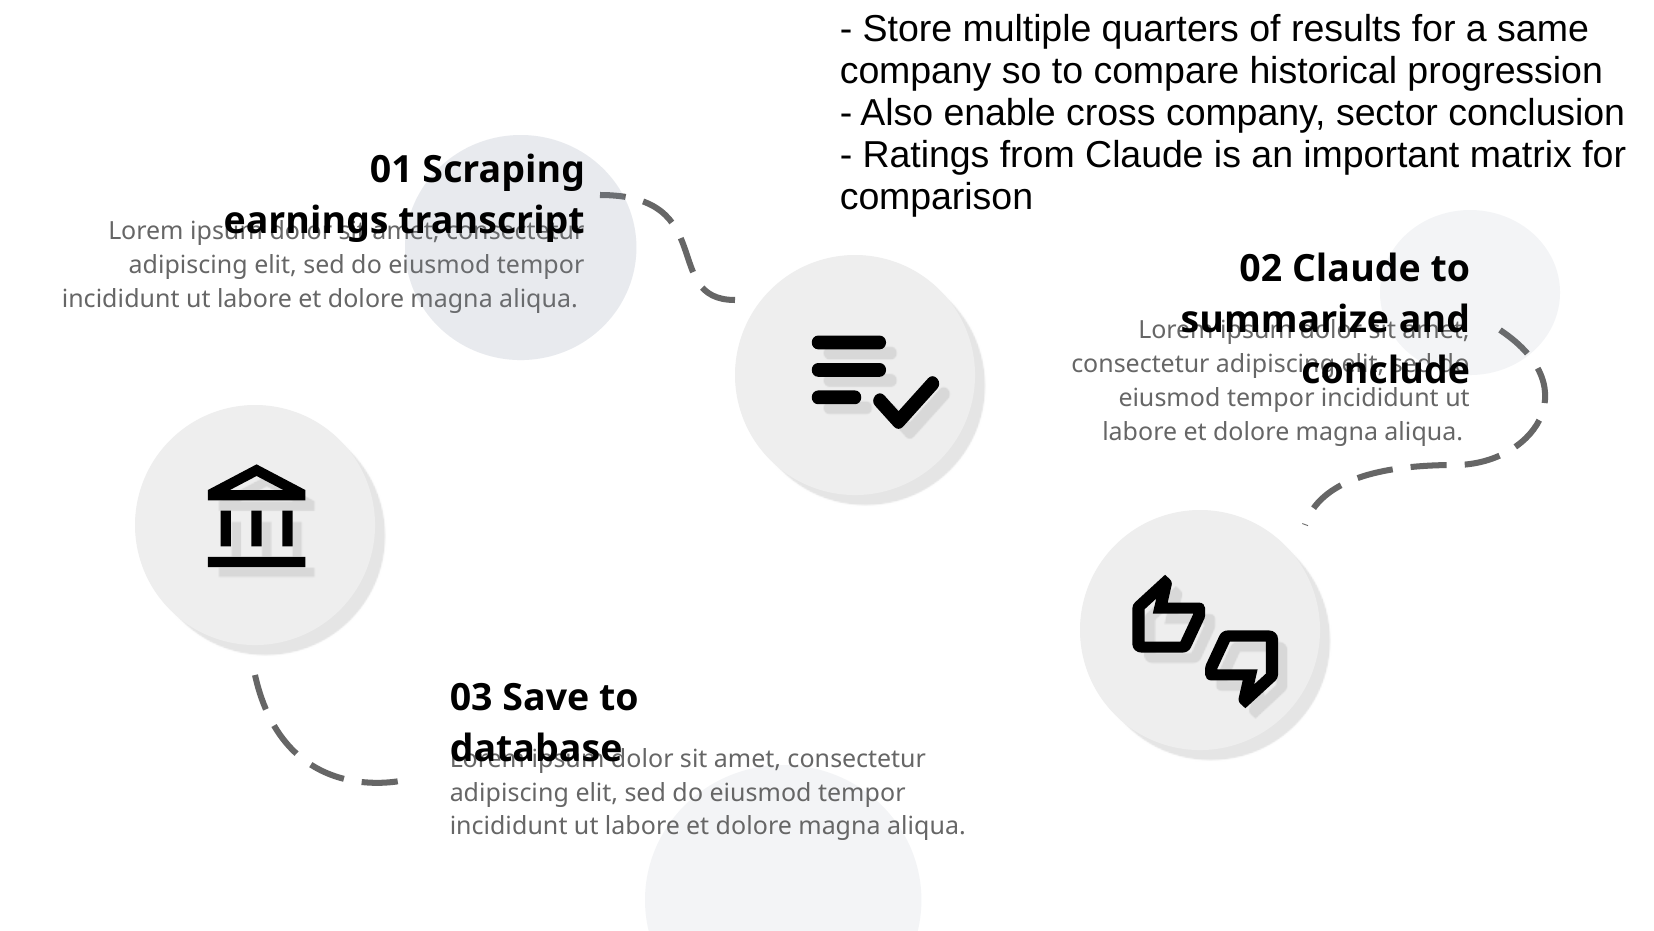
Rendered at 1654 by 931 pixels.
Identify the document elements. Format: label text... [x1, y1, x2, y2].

text_box 02 Claude to summarize and conclude [1155, 234, 1486, 380]
picture [796, 291, 952, 463]
text_box Lorem ipsum dolor sit amet, consectetur adipiscing elit, sed do eiusmod tempor incididunt ut labore et dolore magna aliqua. [435, 732, 991, 865]
text_box 01 Scraping earnings transcript [187, 135, 601, 281]
picture [1129, 572, 1282, 712]
text_box Lorem ipsum dolor sit amet, consectetur adipiscing elit, sed do eiusmod tempor incididunt ut labore et dolore magna aliqua. [1035, 304, 1486, 456]
picture [195, 456, 324, 586]
text_box - Store multiple quarters of results for a same company so to compare historical progression - Also enable cross company, sector conclusion - Ratings from Claude is an important matrix for comparison [825, 0, 1654, 226]
text_box 03 Save to database [435, 662, 766, 765]
text_box Lorem ipsum dolor sit amet, consectetur adipiscing elit, sed do eiusmod tempor incididunt ut labore et dolore magna aliqua. [29, 205, 601, 367]
text_box [410, 166, 637, 361]
